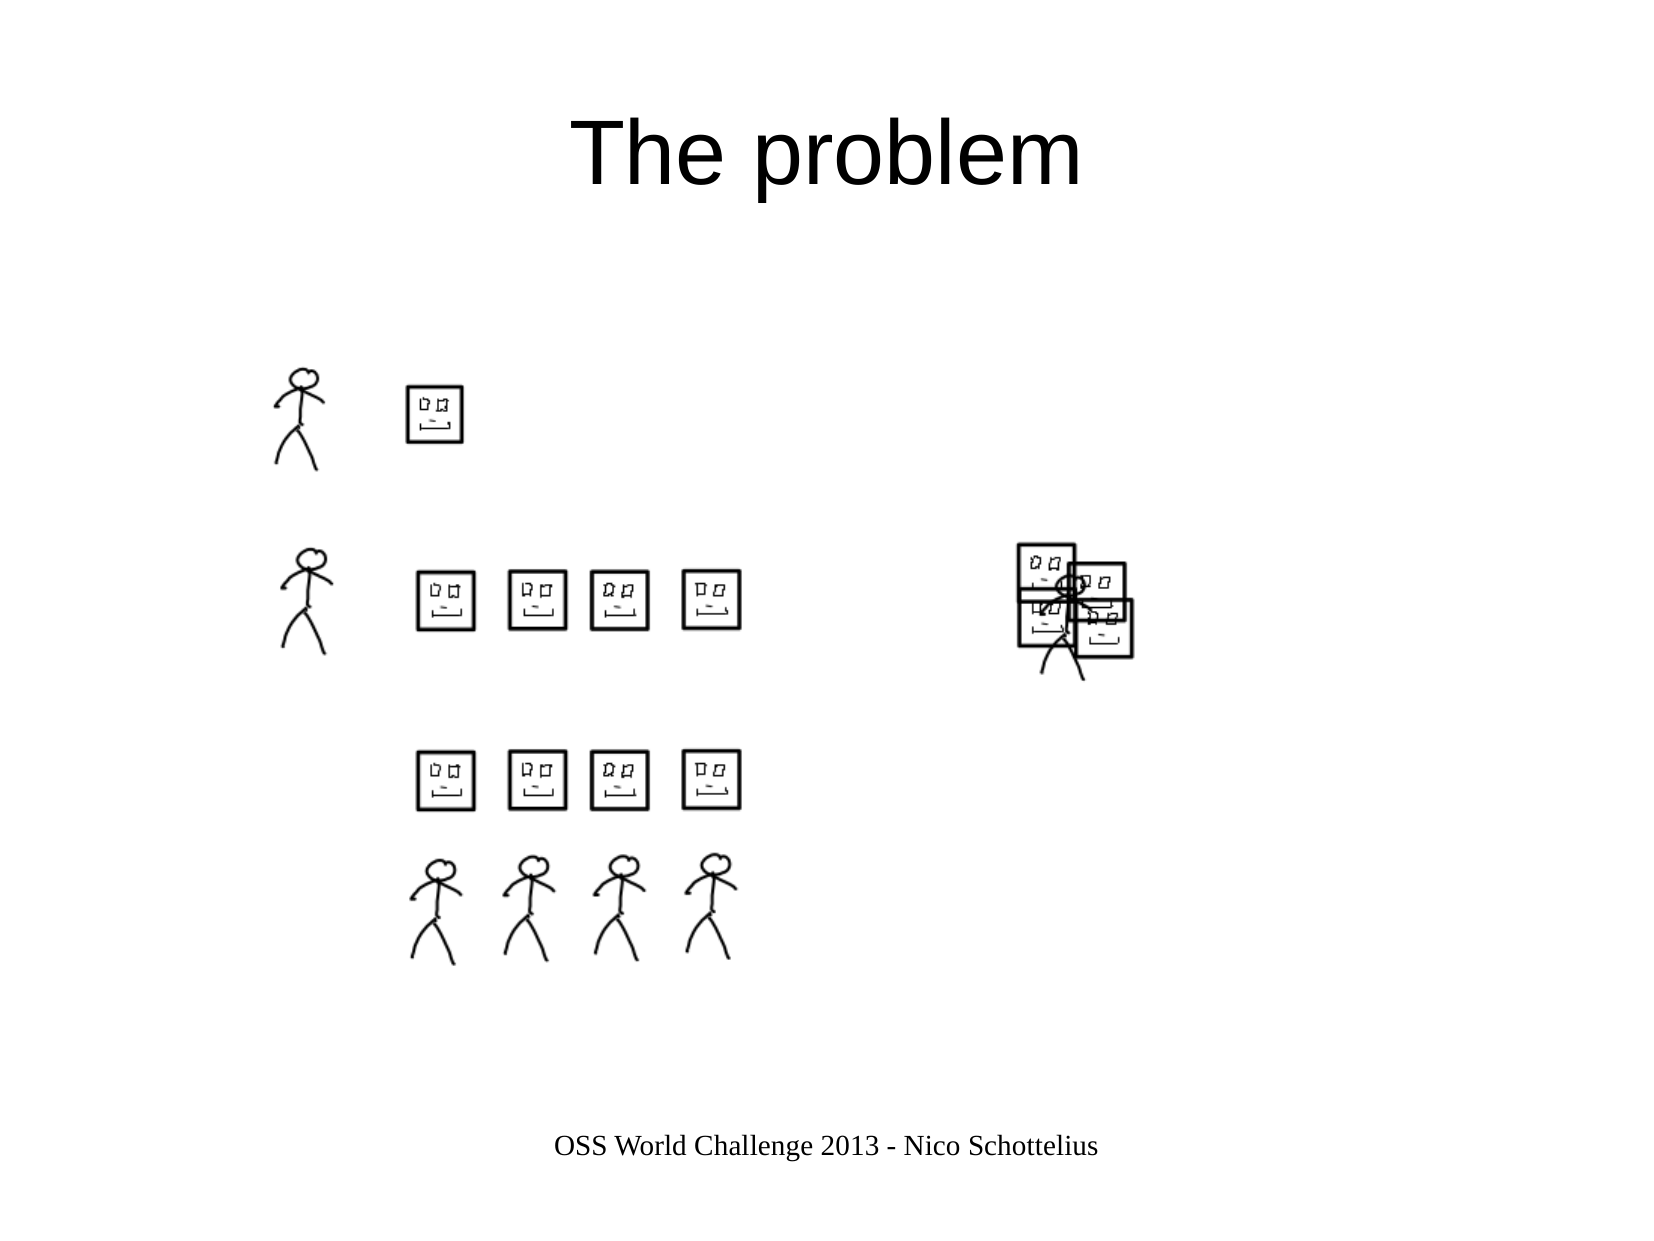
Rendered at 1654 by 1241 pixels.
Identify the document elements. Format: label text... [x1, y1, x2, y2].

picture [210, 320, 525, 496]
picture [366, 704, 811, 991]
title The problem [82, 49, 1571, 257]
picture [240, 524, 811, 686]
picture [960, 509, 1186, 696]
